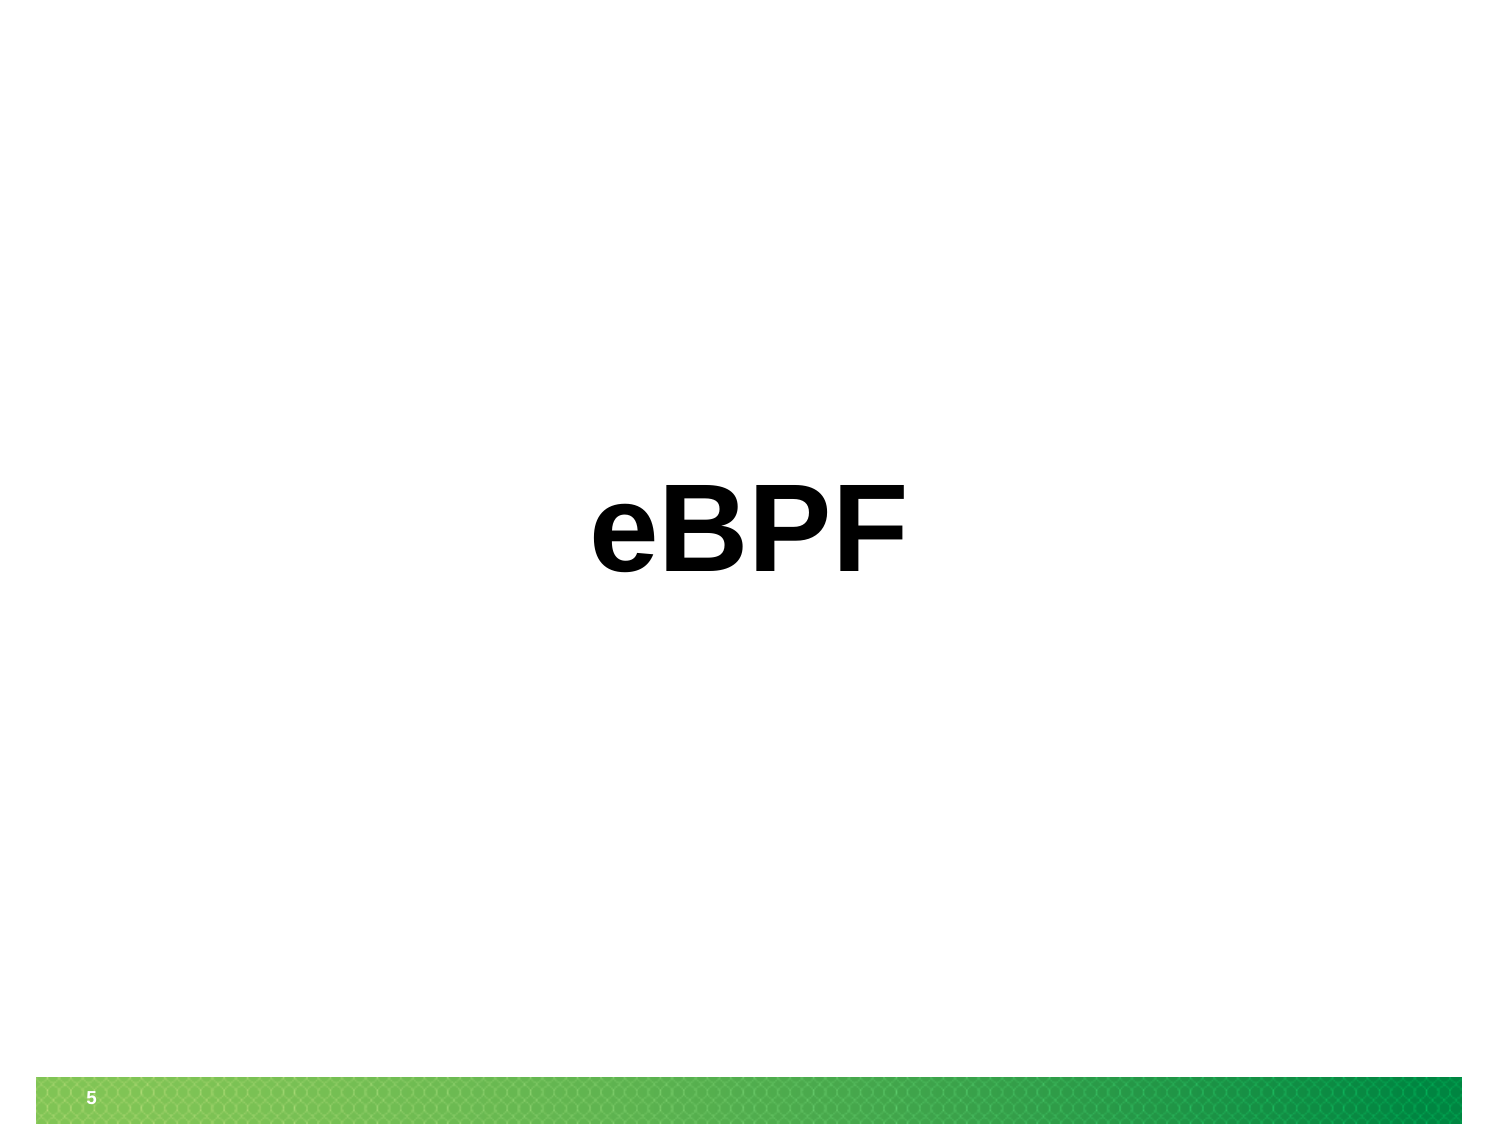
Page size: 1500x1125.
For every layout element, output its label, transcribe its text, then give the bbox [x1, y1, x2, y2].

picture [36, 1077, 1462, 1124]
title eBPF [589, 373, 958, 683]
